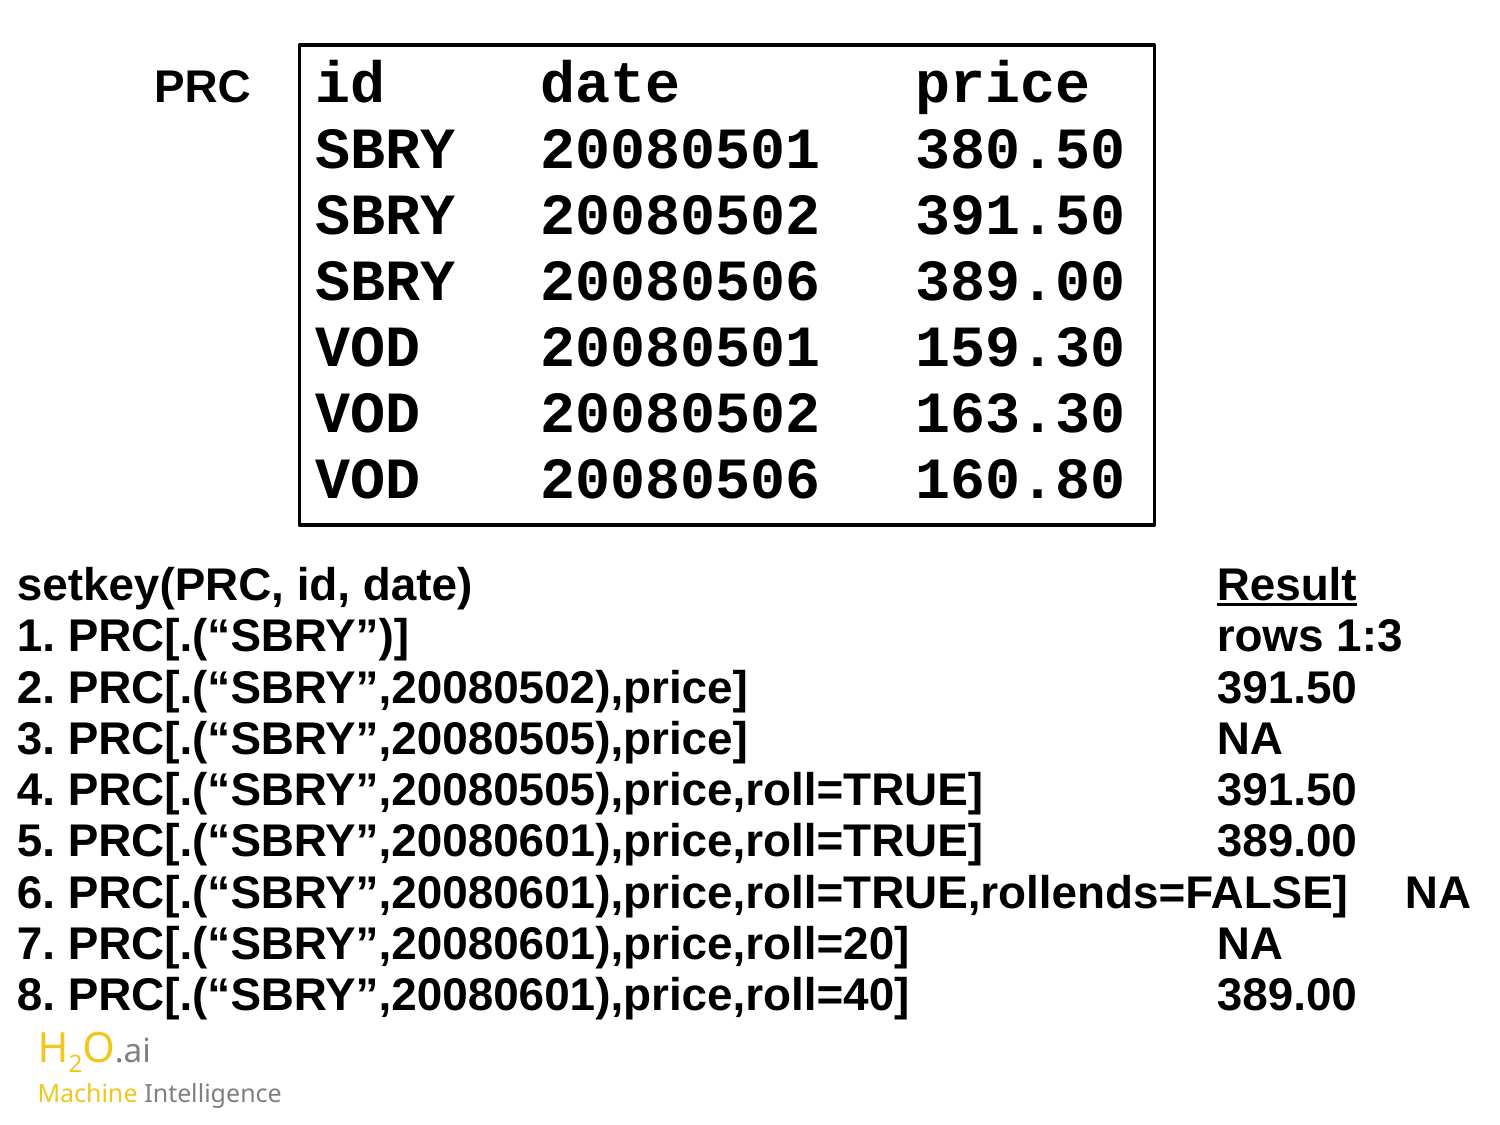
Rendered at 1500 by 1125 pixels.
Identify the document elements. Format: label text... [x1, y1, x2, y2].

text_box setkey(PRC, id, date) Result 1. PRC[.(“SBRY”)] rows 1:3 2. PRC[.(“SBRY”,20080502),price] 391.50 3. PRC[.(“SBRY”,20080505),price] NA 4. PRC[.(“SBRY”,20080505),price,roll=TRUE] 391.50 5. PRC[.(“SBRY”,20080601),price,roll=TRUE] 389.00 6. PRC[.(“SBRY”,20080601),price,roll=TRUE,rollends=FALSE] NA 7. PRC[.(“SBRY”,20080601),price,roll=20] NA 8. PRC[.(“SBRY”,20080601),price,roll=40] 389.00 [2, 551, 1499, 1052]
text_box id date price SBRY 20080501 380.50 SBRY 20080502 391.50 SBRY 20080506 389.00 VOD 20080501 159.30 VOD 20080502 163.30 VOD 20080506 160.80 [299, 45, 1155, 526]
text_box PRC [139, 54, 298, 121]
